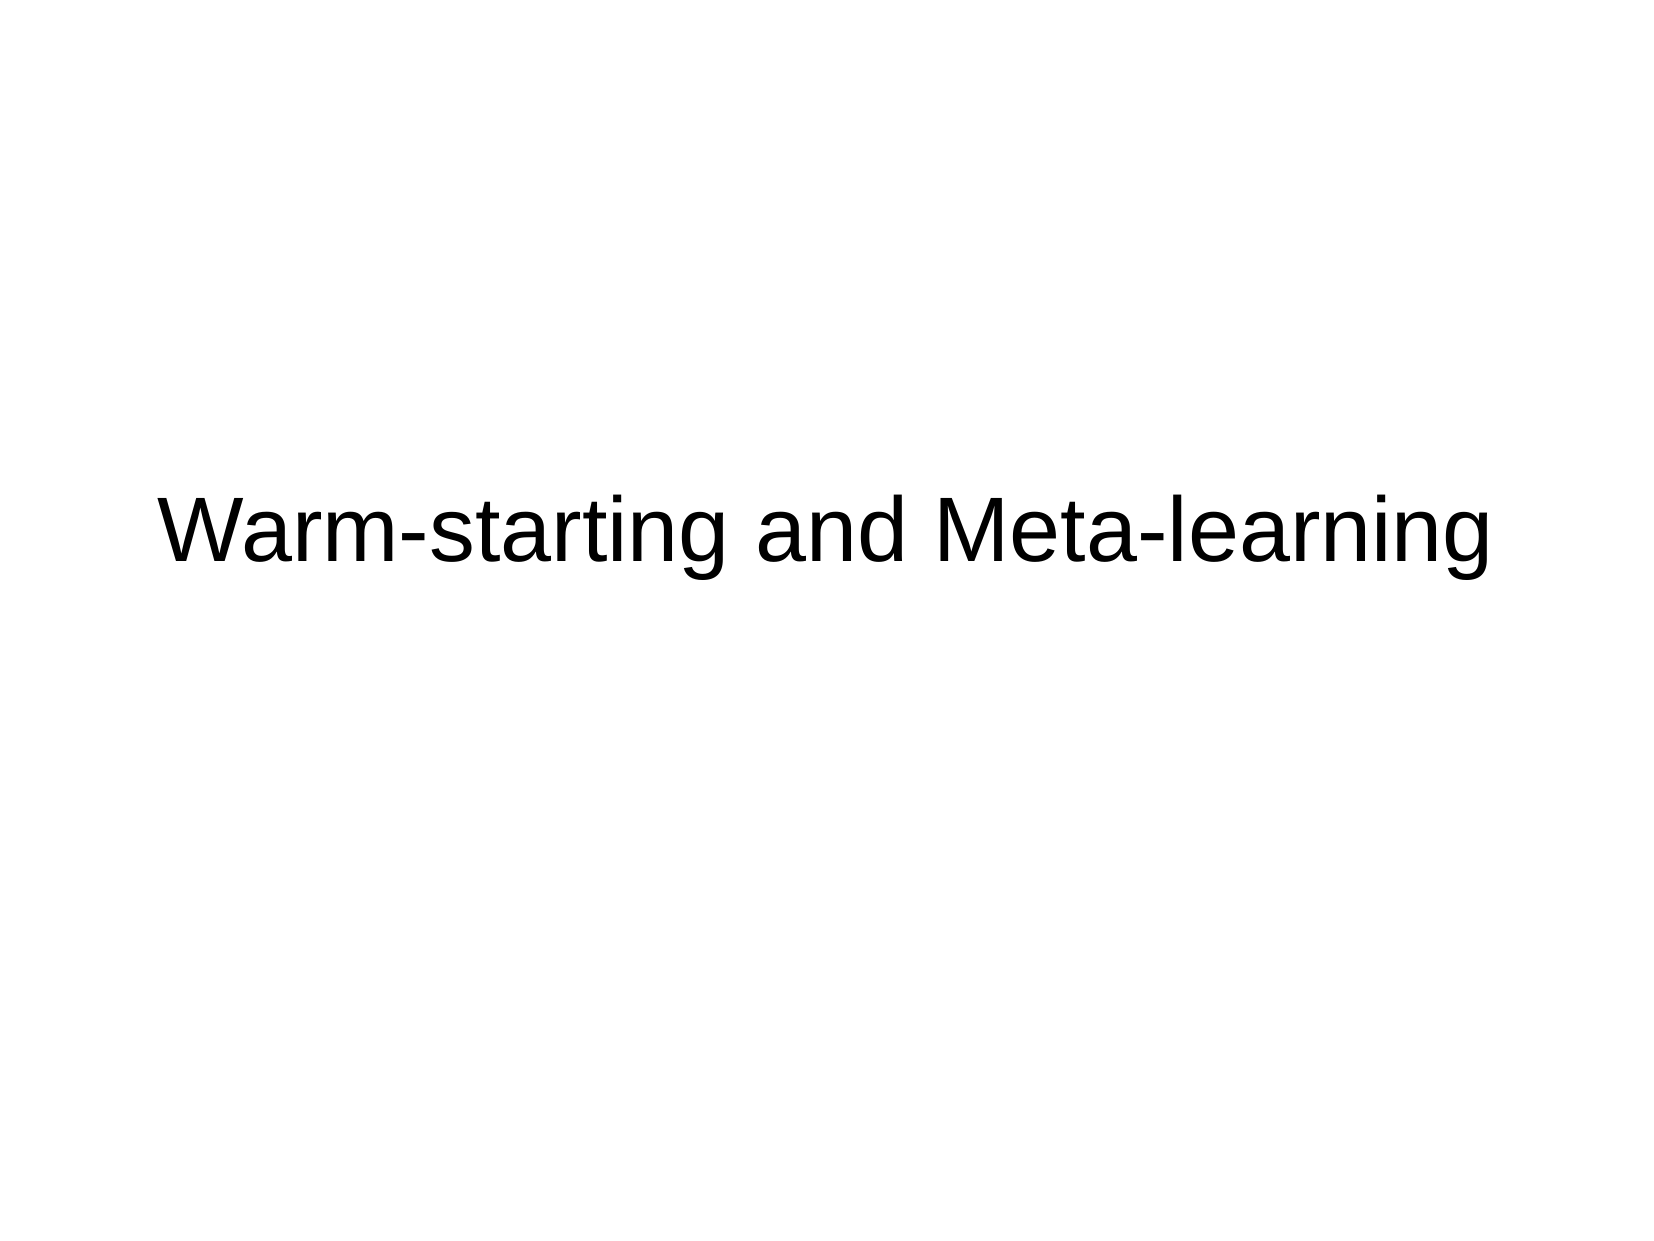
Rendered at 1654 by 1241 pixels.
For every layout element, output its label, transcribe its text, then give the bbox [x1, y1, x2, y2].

subtitle Warm-starting and Meta-learning [82, 49, 1571, 1010]
